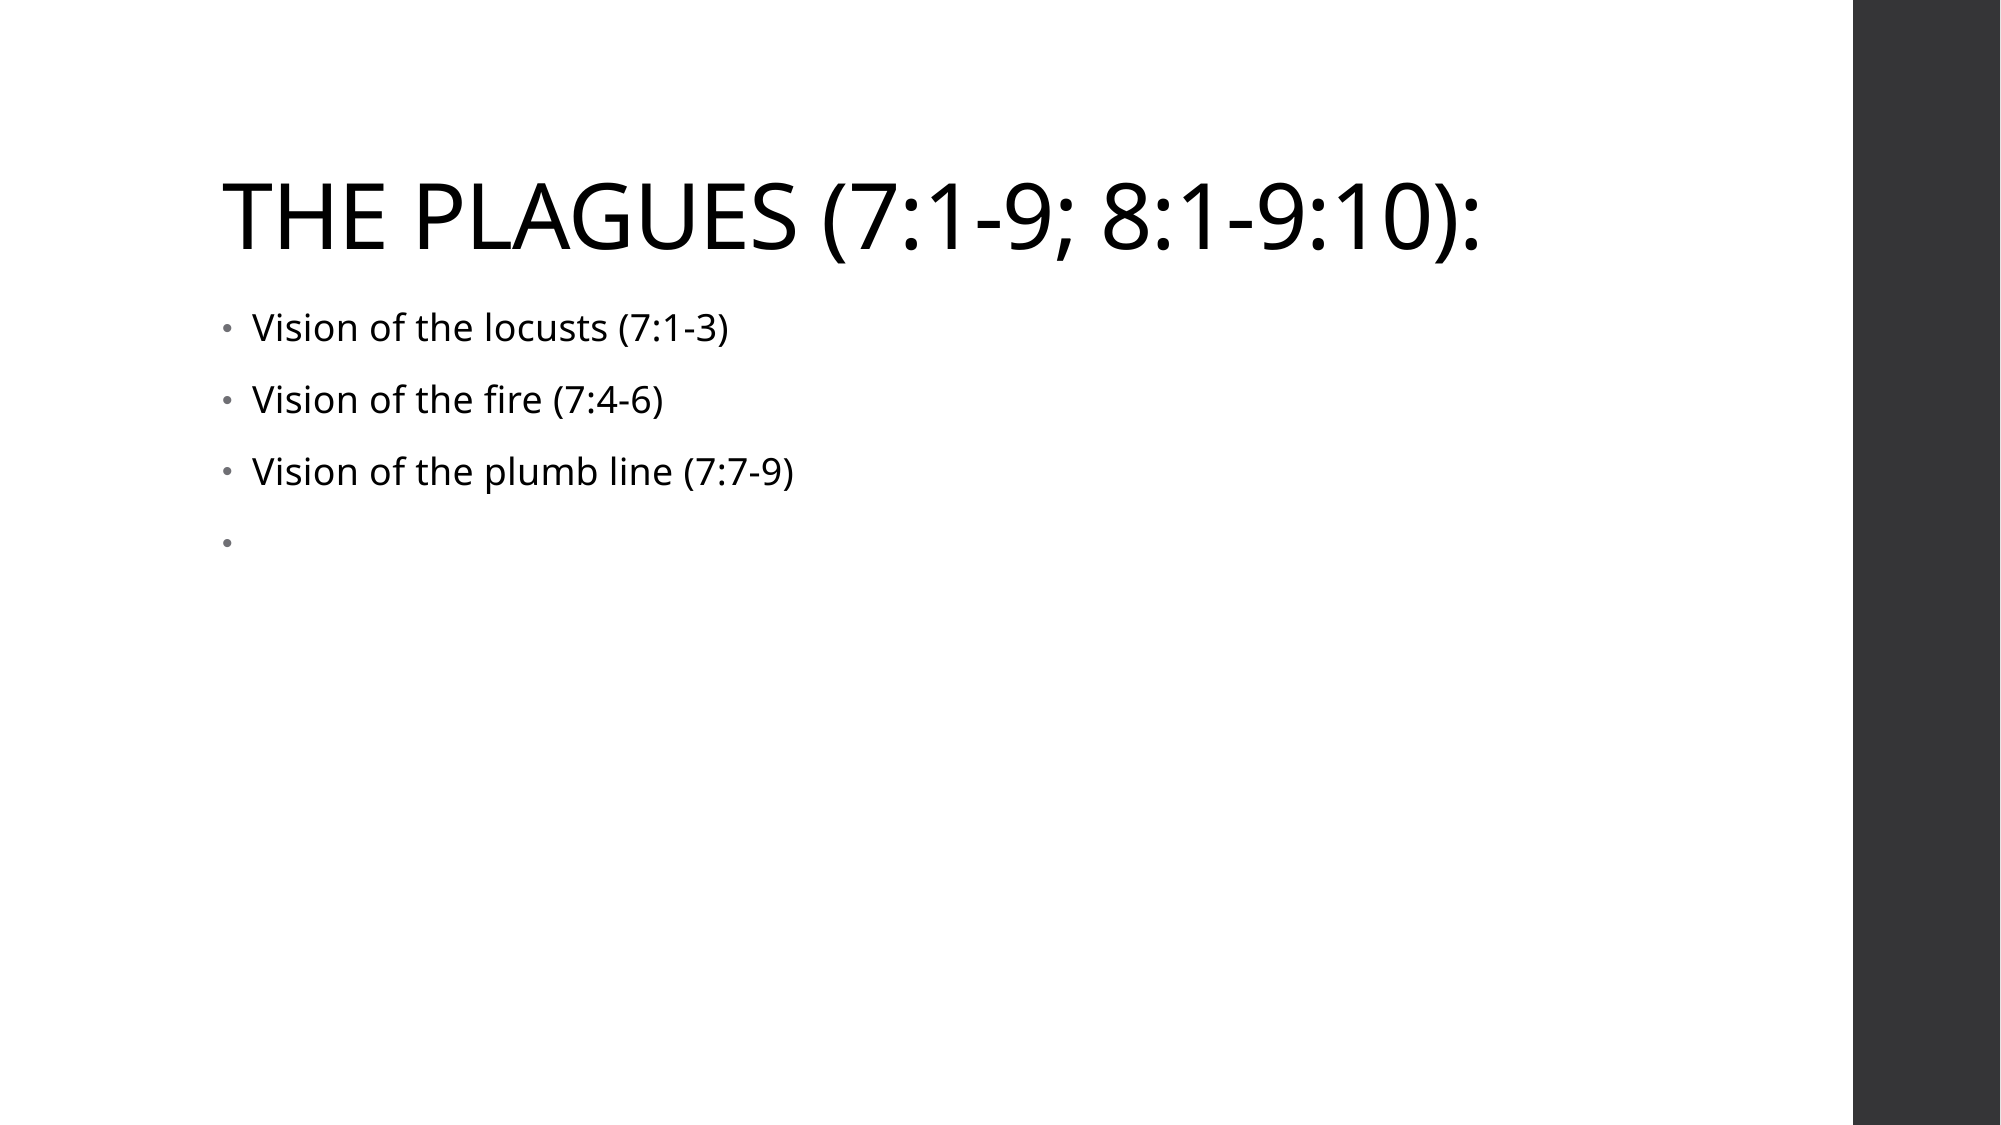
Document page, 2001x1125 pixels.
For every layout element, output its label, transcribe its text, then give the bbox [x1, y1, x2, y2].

list Vision of the locusts (7:1-3) Vision of the fire (7:4-6) Vision of the plumb line (7:7-9) [206, 299, 1617, 1014]
title THE PLAGUES (7:1-9; 8:1-9:10): [206, 60, 1797, 278]
